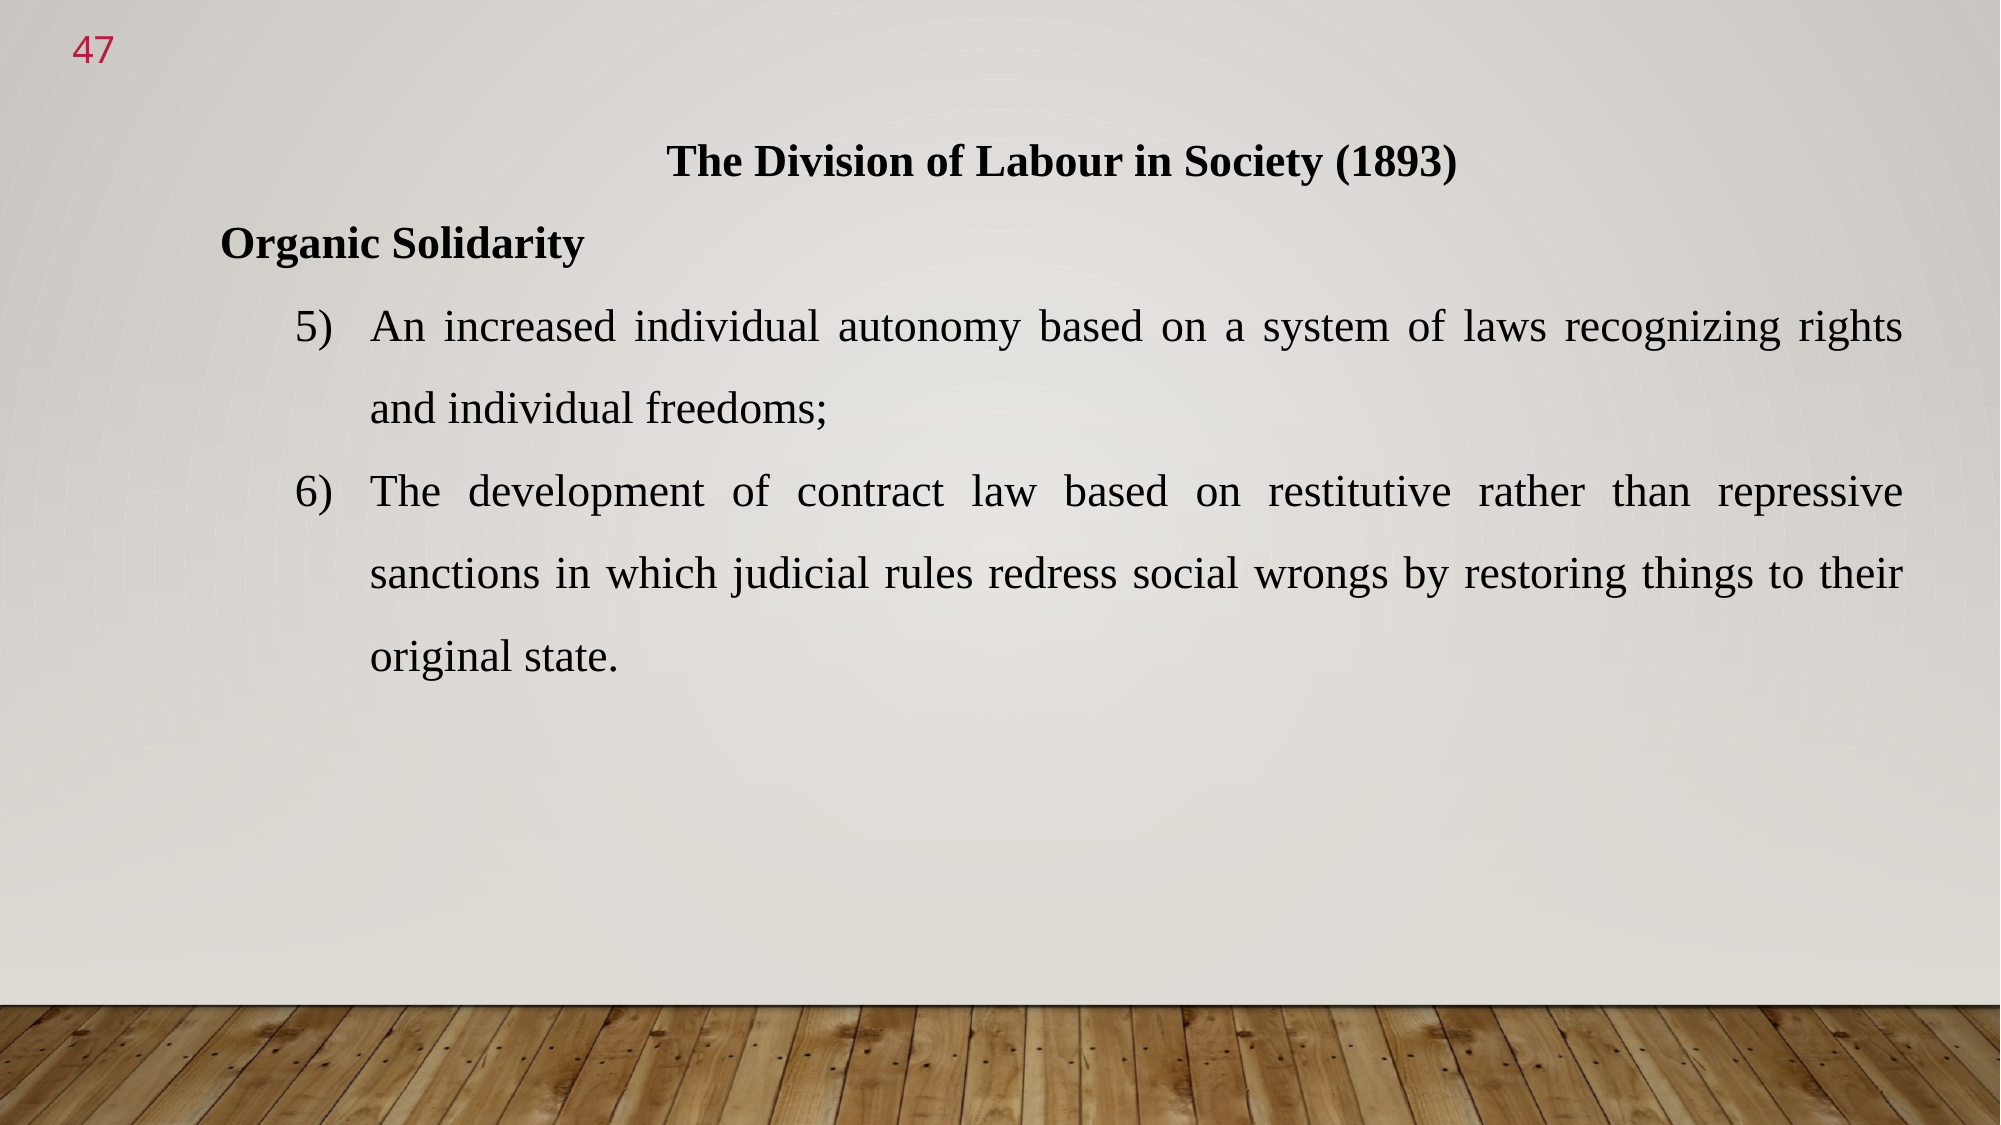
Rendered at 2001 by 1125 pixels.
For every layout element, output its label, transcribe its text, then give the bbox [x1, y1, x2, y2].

slide_number 21 [0, 18, 131, 102]
text_box The Division of Labour in Society (1893) Organic Solidarity An increased individual autonomy based on a system of laws recognizing rights and individual freedoms; The development of contract law based on restitutive rather than repressive sanctions in which judicial rules redress social wrongs by restoring things to their original state. [130, 95, 1920, 688]
picture [0, 1005, 2000, 1125]
